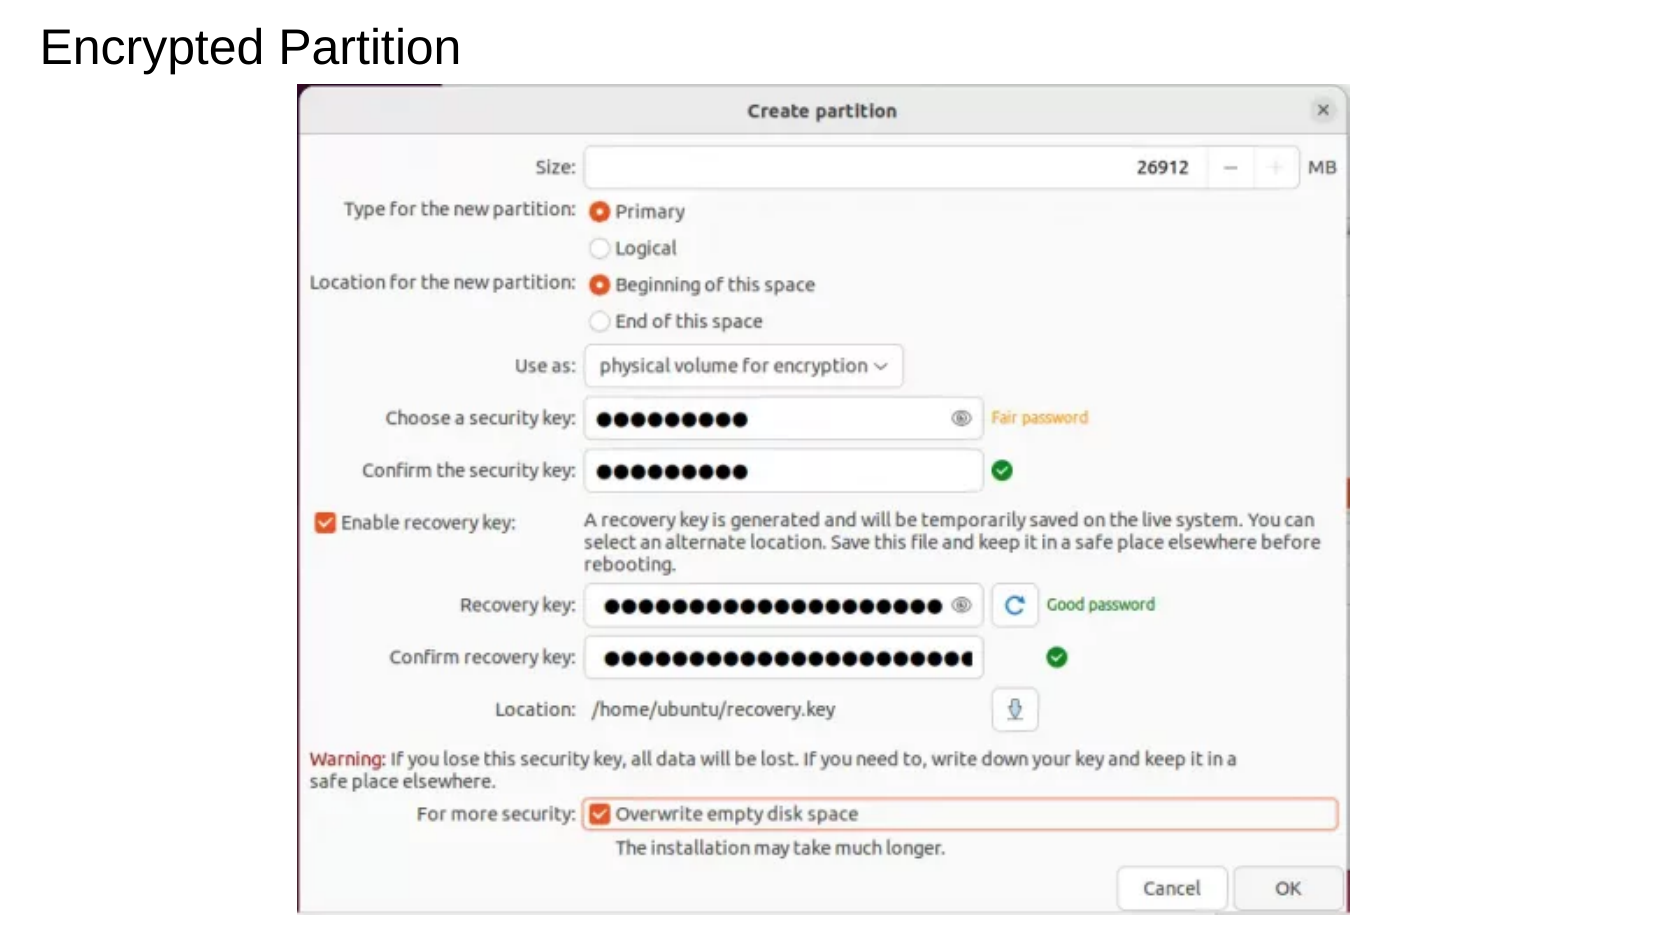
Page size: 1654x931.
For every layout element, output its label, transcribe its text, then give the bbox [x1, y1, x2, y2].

picture [297, 84, 1350, 915]
subtitle Encrypted Partition [39, 18, 1528, 349]
